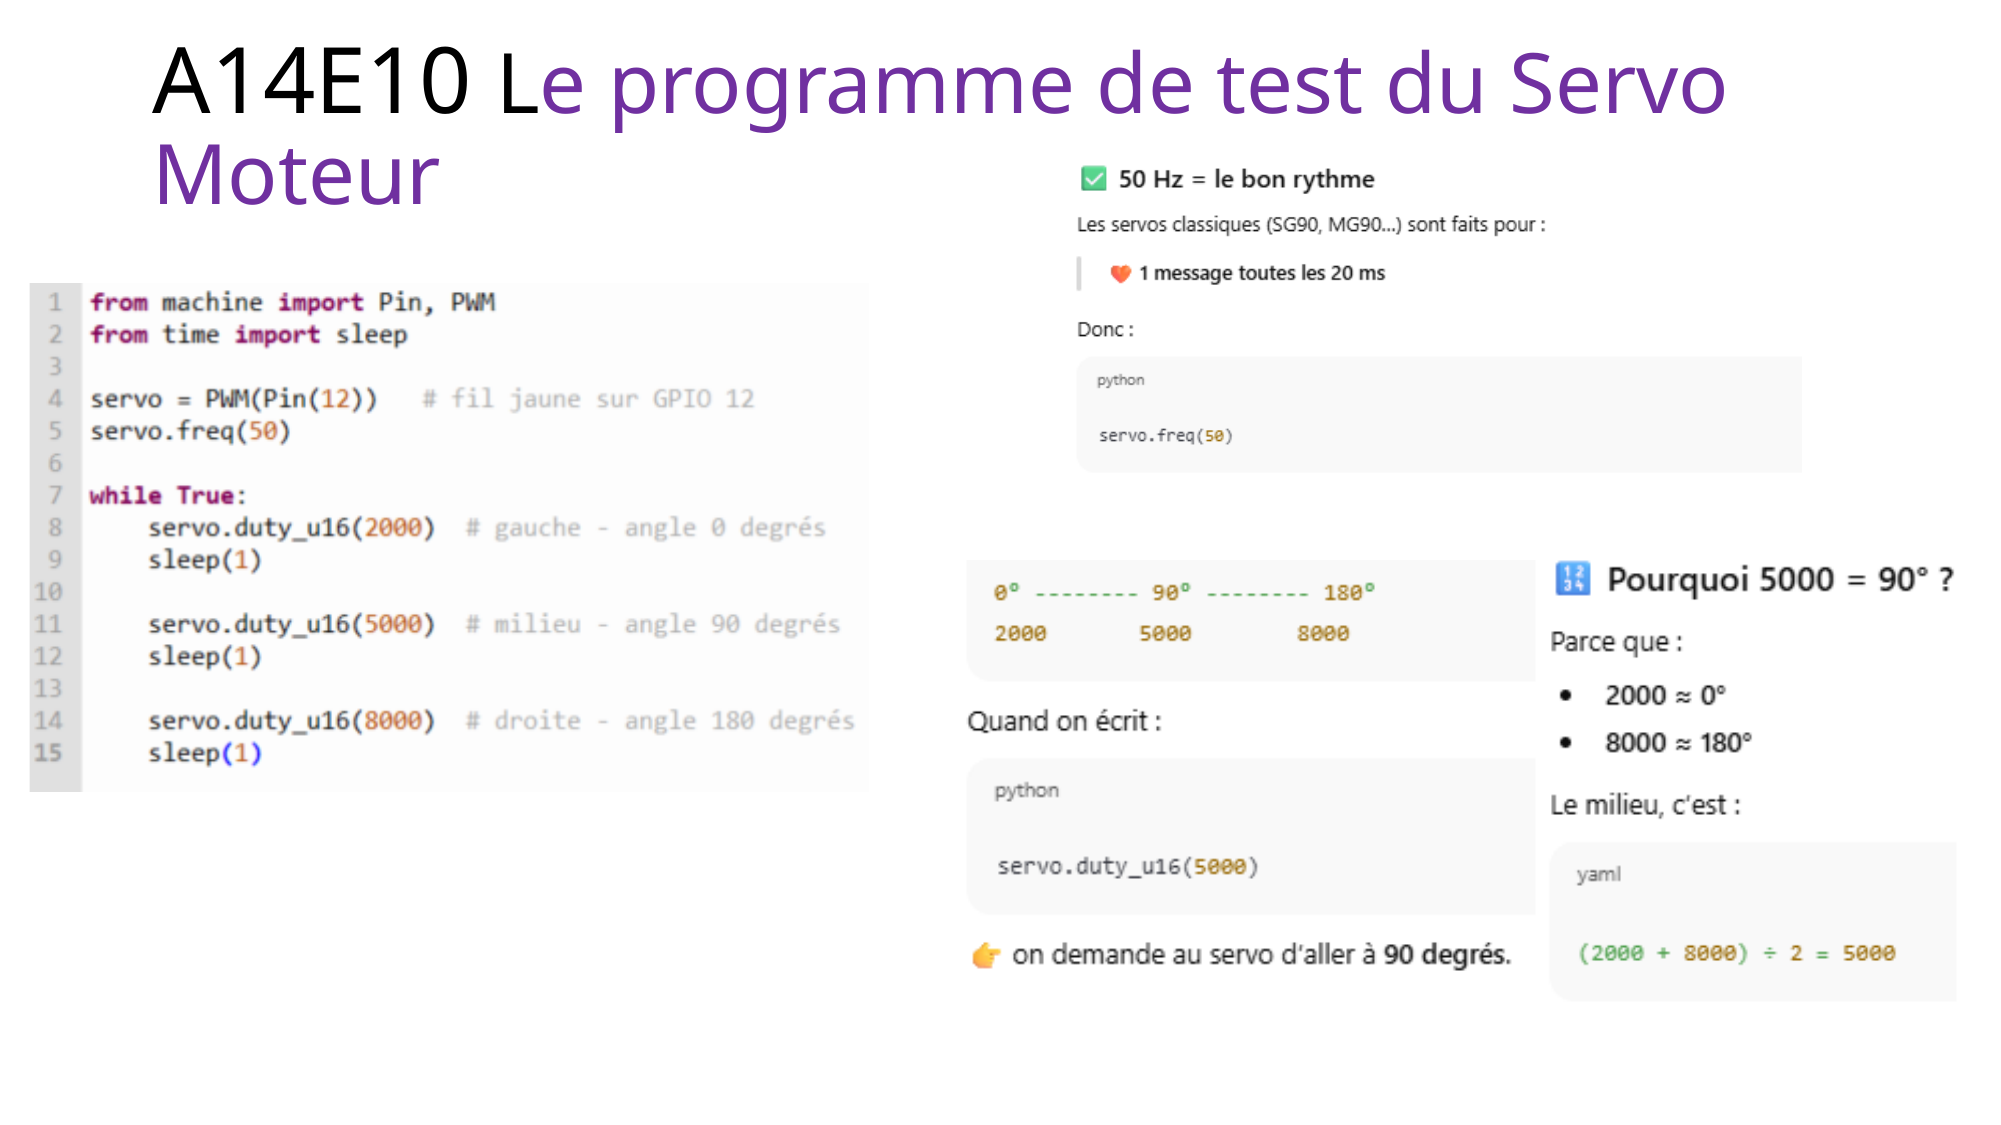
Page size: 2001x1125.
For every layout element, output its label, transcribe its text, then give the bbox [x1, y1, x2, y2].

text_box A14E10 Le programme de test du Servo Moteur [137, 26, 1949, 285]
picture [29, 283, 869, 792]
picture [965, 527, 1957, 1004]
picture [1033, 147, 1802, 487]
